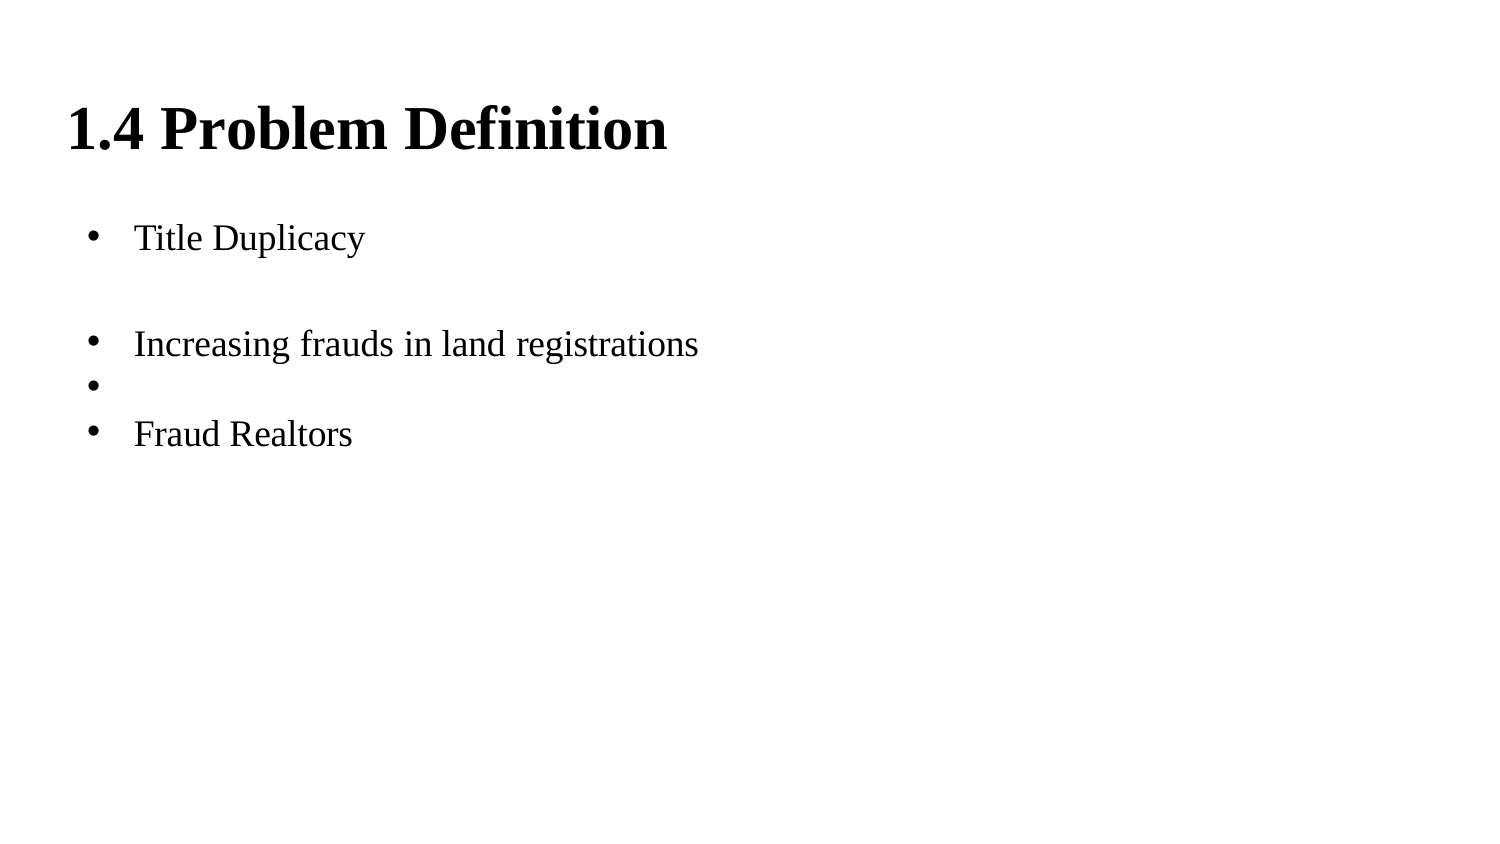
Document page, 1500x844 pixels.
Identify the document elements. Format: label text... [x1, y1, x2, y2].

text_box Title Duplicacy Increasing frauds in land registrations Fraud Realtors [82, 210, 1492, 456]
title 1.4 Problem Definition [64, 84, 673, 164]
